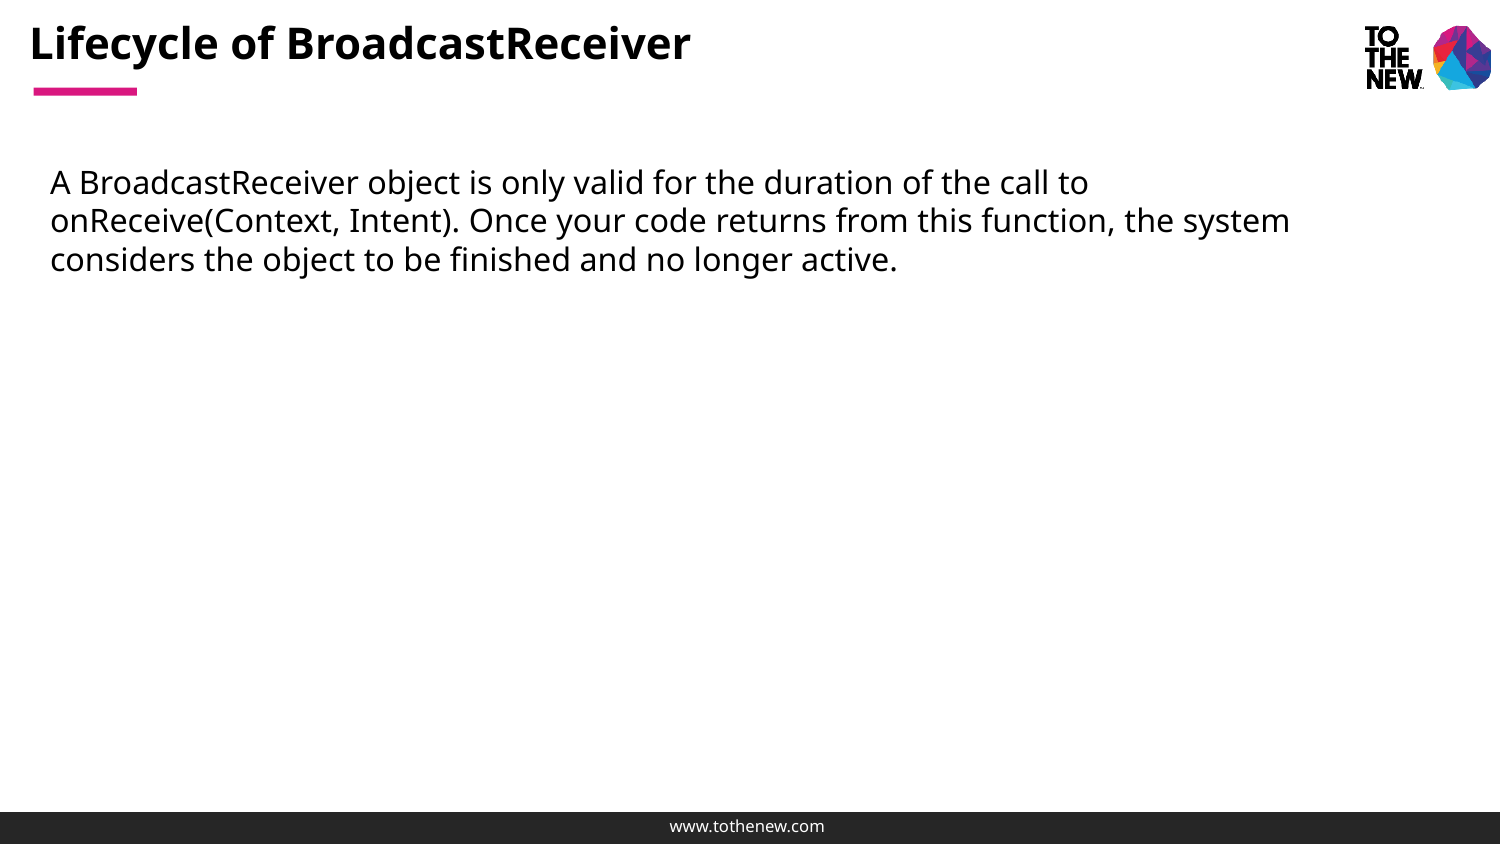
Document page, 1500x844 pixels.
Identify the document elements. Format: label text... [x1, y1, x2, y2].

list A BroadcastReceiver object is only valid for the duration of the call to onReceive(Context, Intent). Once your code returns from this function, the system considers the object to be finished and no longer active. [35, 154, 1404, 718]
title Lifecycle of BroadcastReceiver [14, 14, 1350, 85]
picture [1350, 0, 1500, 116]
